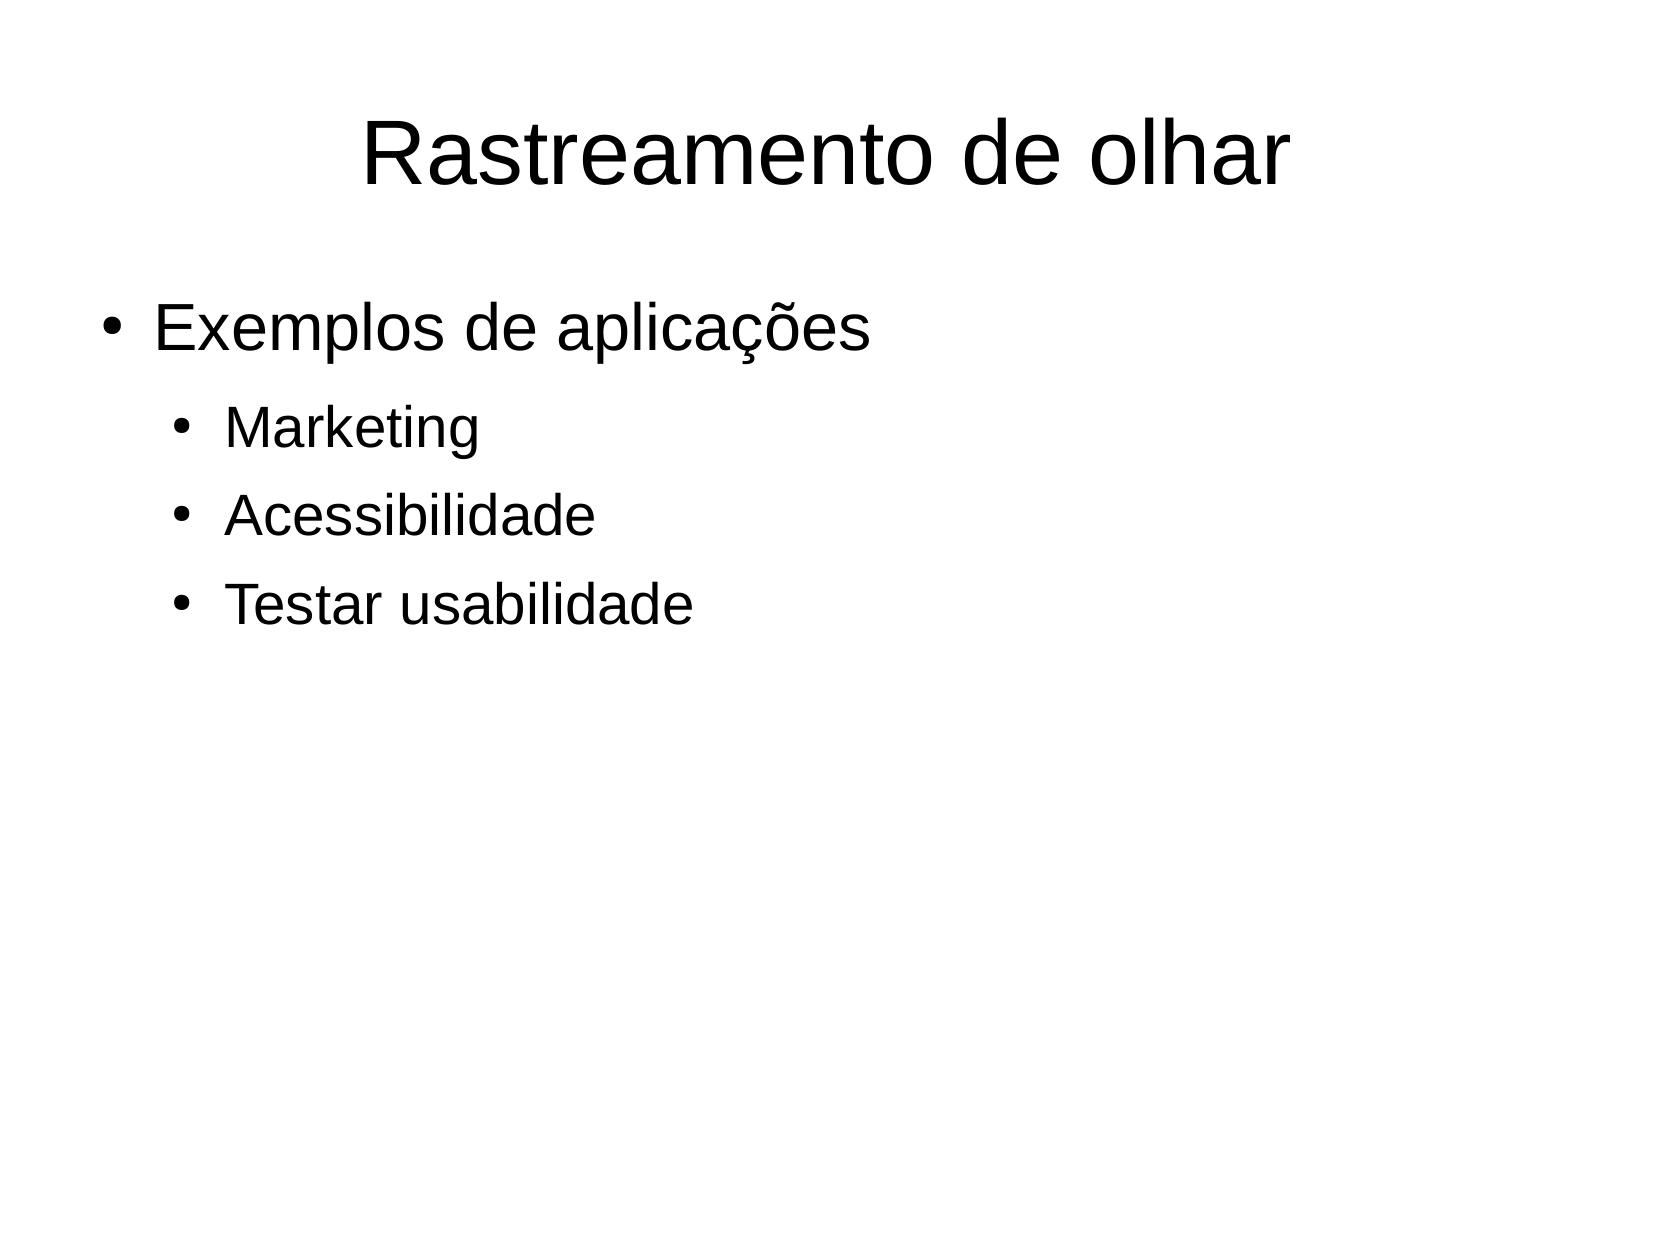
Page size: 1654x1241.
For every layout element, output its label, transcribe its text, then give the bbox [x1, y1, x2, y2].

list Exemplos de aplicações Marketing Acessibilidade Testar usabilidade [82, 290, 1571, 1109]
title Rastreamento de olhar [82, 49, 1571, 257]
